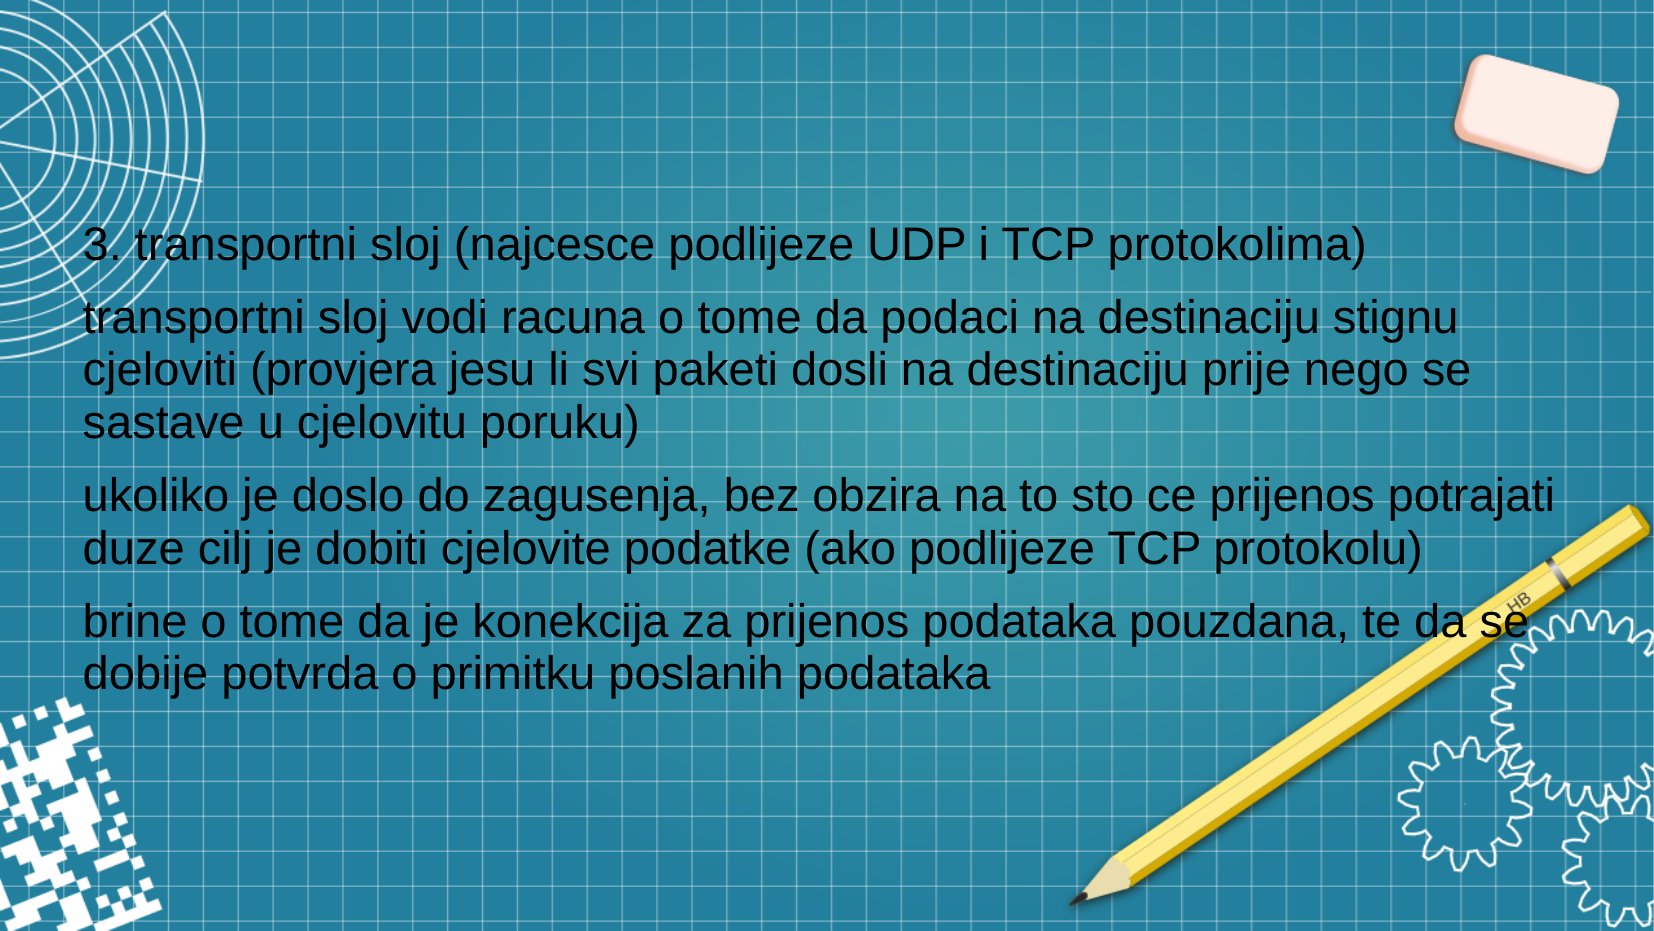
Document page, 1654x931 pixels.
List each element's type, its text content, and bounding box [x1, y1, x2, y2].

list 3. transportni sloj (najcesce podlijeze UDP i TCP protokolima) transportni sloj vodi racuna o tome da podaci na destinaciju stignu cjeloviti (provjera jesu li svi paketi dosli na destinaciju prije nego se sastave u cjelovitu poruku) ukoliko je doslo do zagusenja, bez obzira na to sto ce prijenos potrajati duze cilj je dobiti cjelovite podatke (ako podlijeze TCP protokolu) brine o tome da je konekcija za prijenos podataka pouzdana, te da se dobije potvrda o primitku poslanih podataka [82, 217, 1571, 758]
picture [0, 0, 1654, 931]
